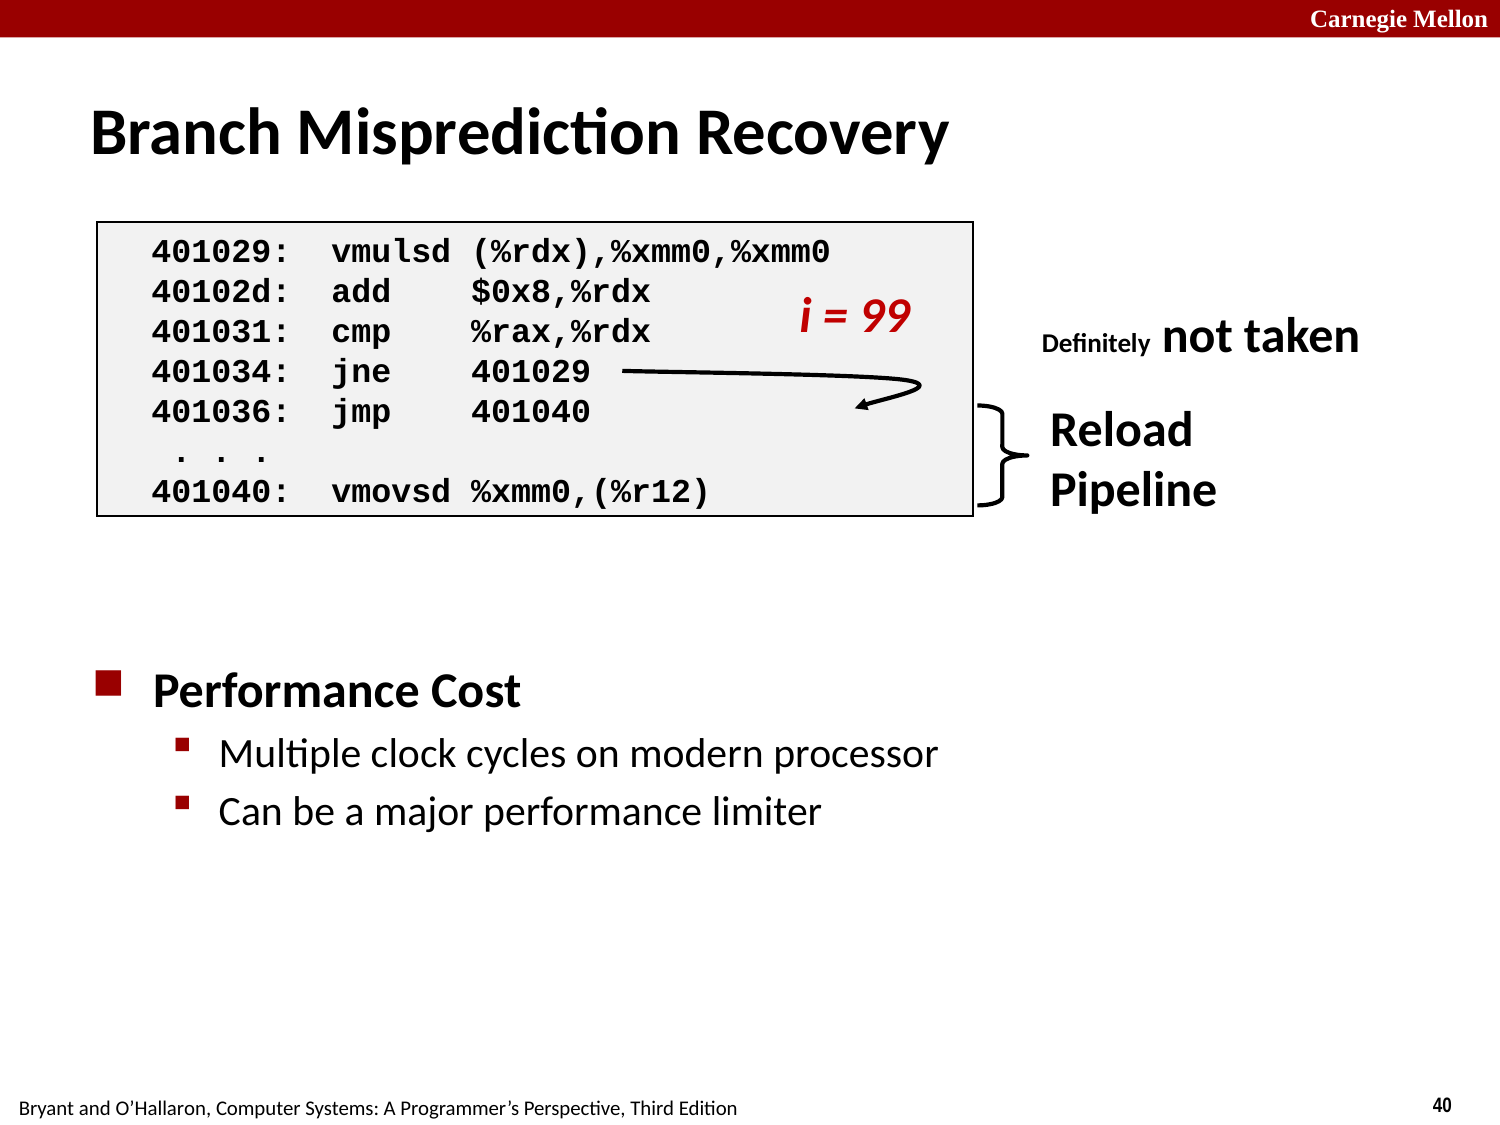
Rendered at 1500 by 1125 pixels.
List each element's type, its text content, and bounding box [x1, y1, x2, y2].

text_box Definitely not taken [1027, 294, 1376, 370]
text_box i = 99 [784, 274, 925, 350]
title Branch Misprediction Recovery [75, 80, 1314, 175]
text_box 401029: vmulsd (%rdx),%xmm0,%xmm0 40102d: add $0x8,%rdx 401031: cmp %rax,%rdx 401034: jne 401029 401036: jmp 401040 . . . 401040: vmovsd %xmm0,(%r12) [96, 222, 973, 517]
list Performance Cost Multiple clock cycles on modern processor Can be a major performance limiter [81, 650, 1396, 875]
text_box Reload Pipeline [1035, 388, 1233, 524]
